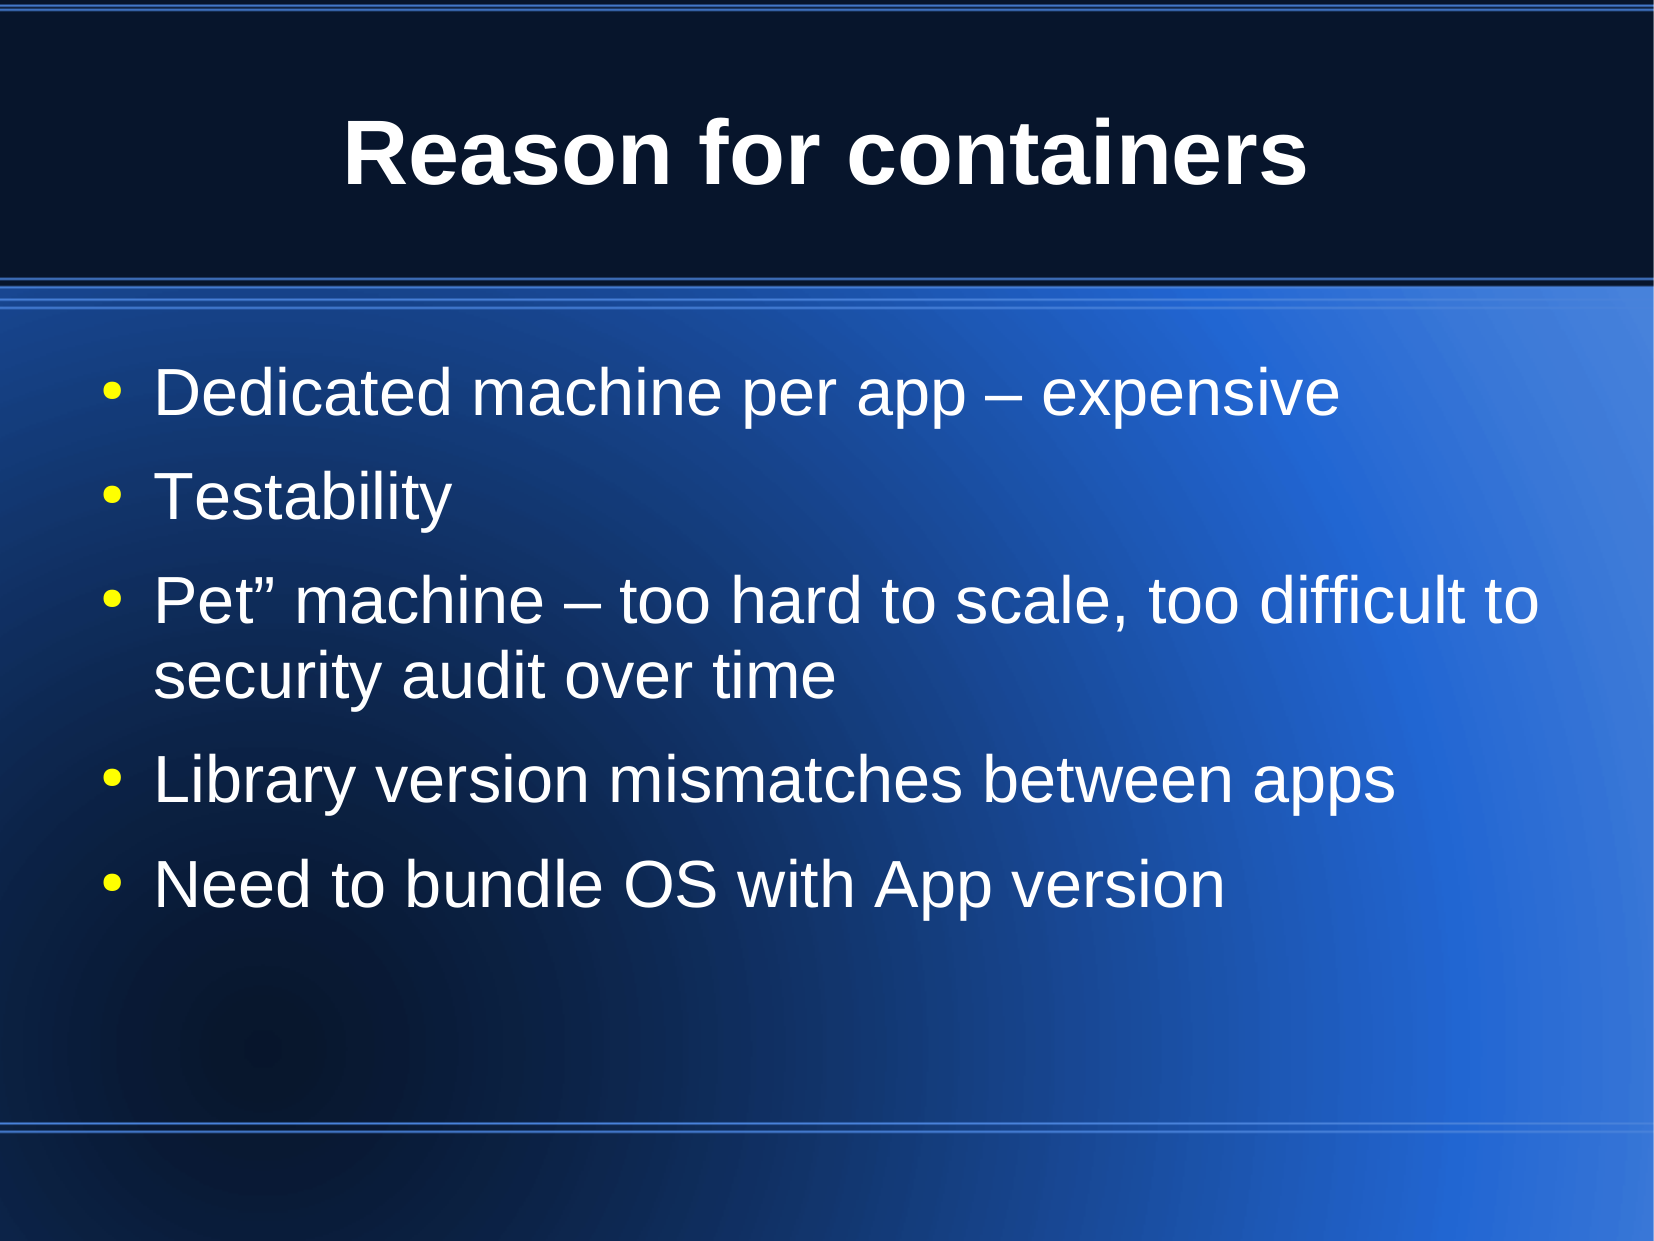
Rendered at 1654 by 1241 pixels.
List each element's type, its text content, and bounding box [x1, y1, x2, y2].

list Dedicated machine per app – expensive Testability Pet” machine – too hard to scale, too difficult to security audit over time Library version mismatches between apps Need to bundle OS with App version [82, 355, 1571, 1058]
picture [0, 0, 1654, 1241]
title Reason for containers [82, 49, 1571, 257]
